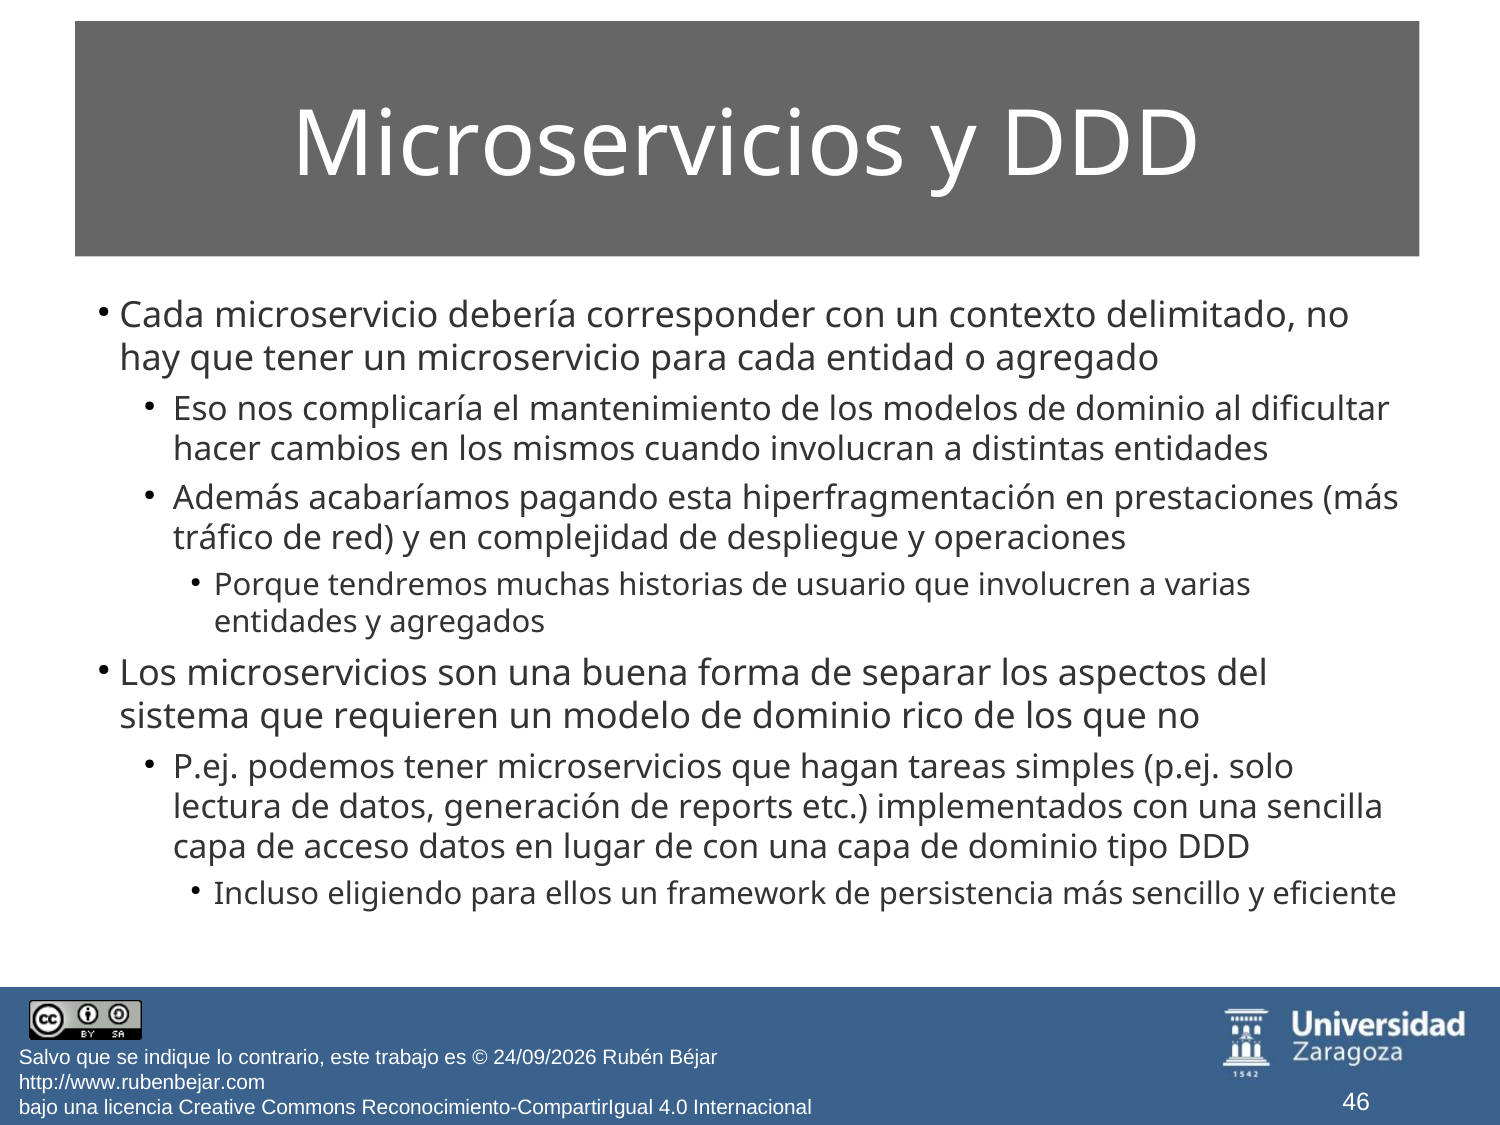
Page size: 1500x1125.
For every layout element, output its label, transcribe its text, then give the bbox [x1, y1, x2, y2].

list Cada microservicio debería corresponder con un contexto delimitado, no hay que tener un microservicio para cada entidad o agregado Eso nos complicaría el mantenimiento de los modelos de dominio al dificultar hacer cambios en los mismos cuando involucran a distintas entidades Además acabaríamos pagando esta hiperfragmentación en prestaciones (más tráfico de red) y en complejidad de despliegue y operaciones Porque tendremos muchas historias de usuario que involucren a varias entidades y agregados Los microservicios son una buena forma de separar los aspectos del sistema que requieren un modelo de dominio rico de los que no P.ej. podemos tener microservicios que hagan tareas simples (p.ej. solo lectura de datos, generación de reports etc.) implementados con una sencilla capa de acceso datos en lugar de con una capa de dominio tipo DDD Incluso eligiendo para ellos un framework de persistencia más sencillo y eficiente [82, 283, 1418, 981]
title Microservicios y DDD [75, 21, 1420, 257]
picture [0, 987, 1500, 1125]
